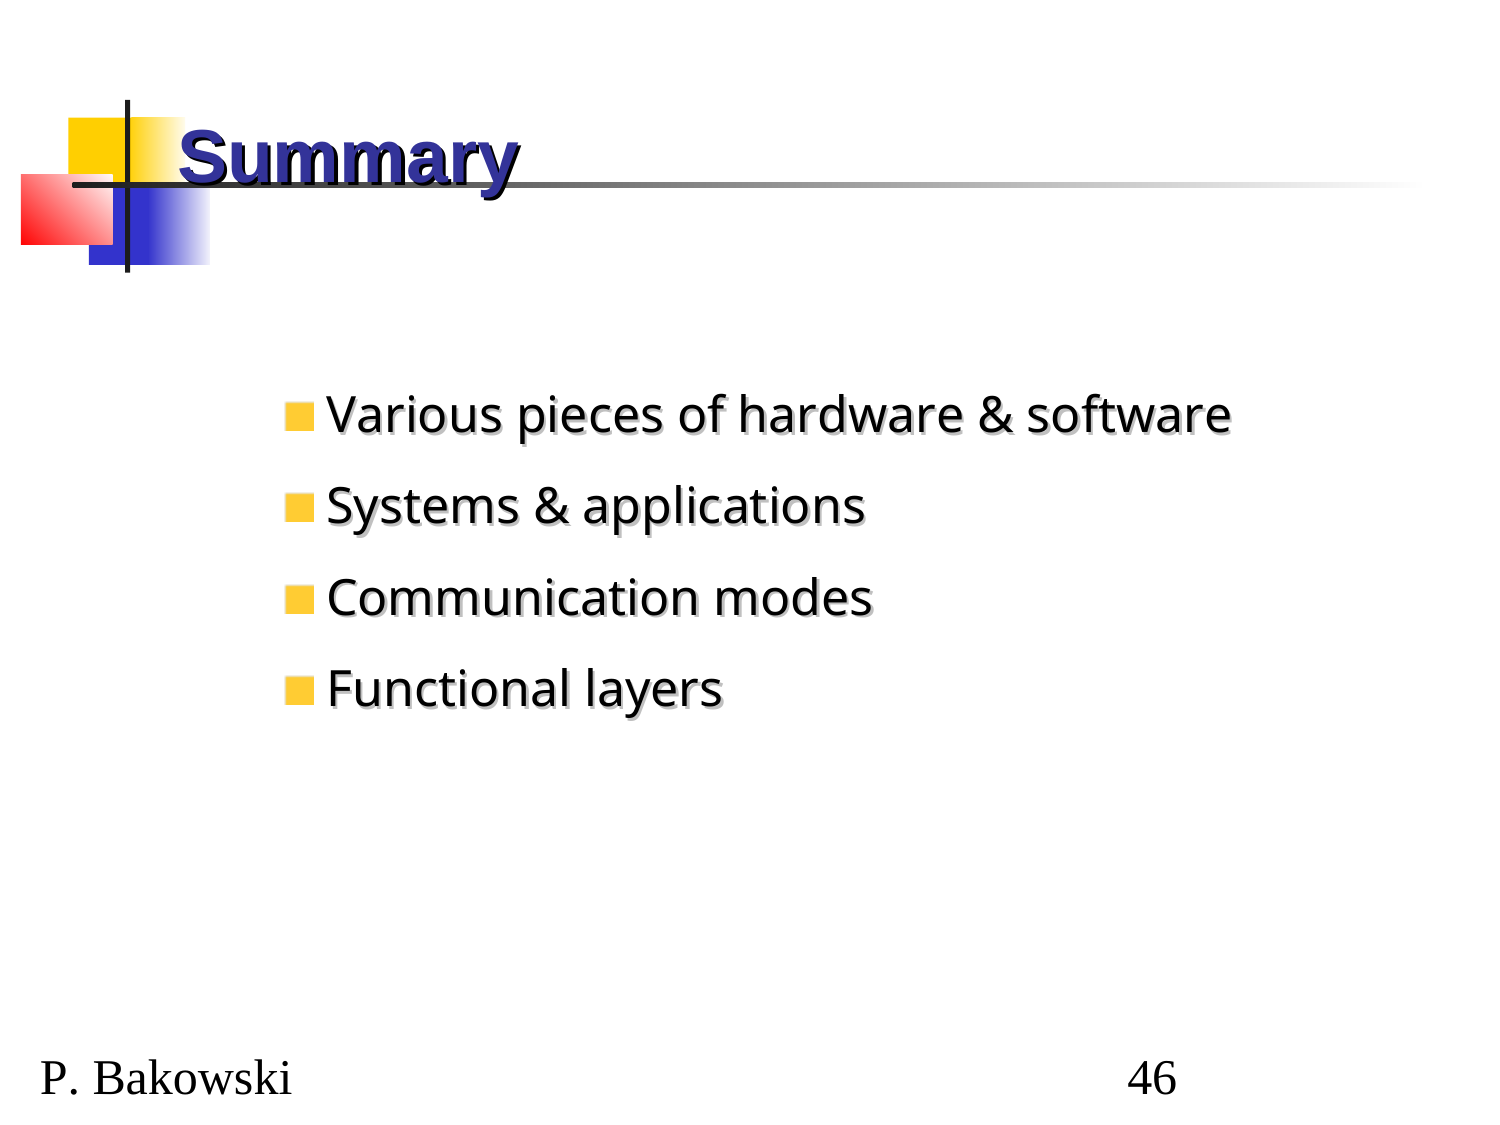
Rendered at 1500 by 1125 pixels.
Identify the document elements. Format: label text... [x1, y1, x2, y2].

title Summary [162, 99, 1400, 288]
picture [277, 485, 314, 522]
picture [277, 577, 314, 614]
picture [277, 394, 314, 431]
picture [277, 668, 314, 705]
text_box Various pieces of hardware & software Systems & applications Communication modes Functional layers [262, 375, 1347, 725]
